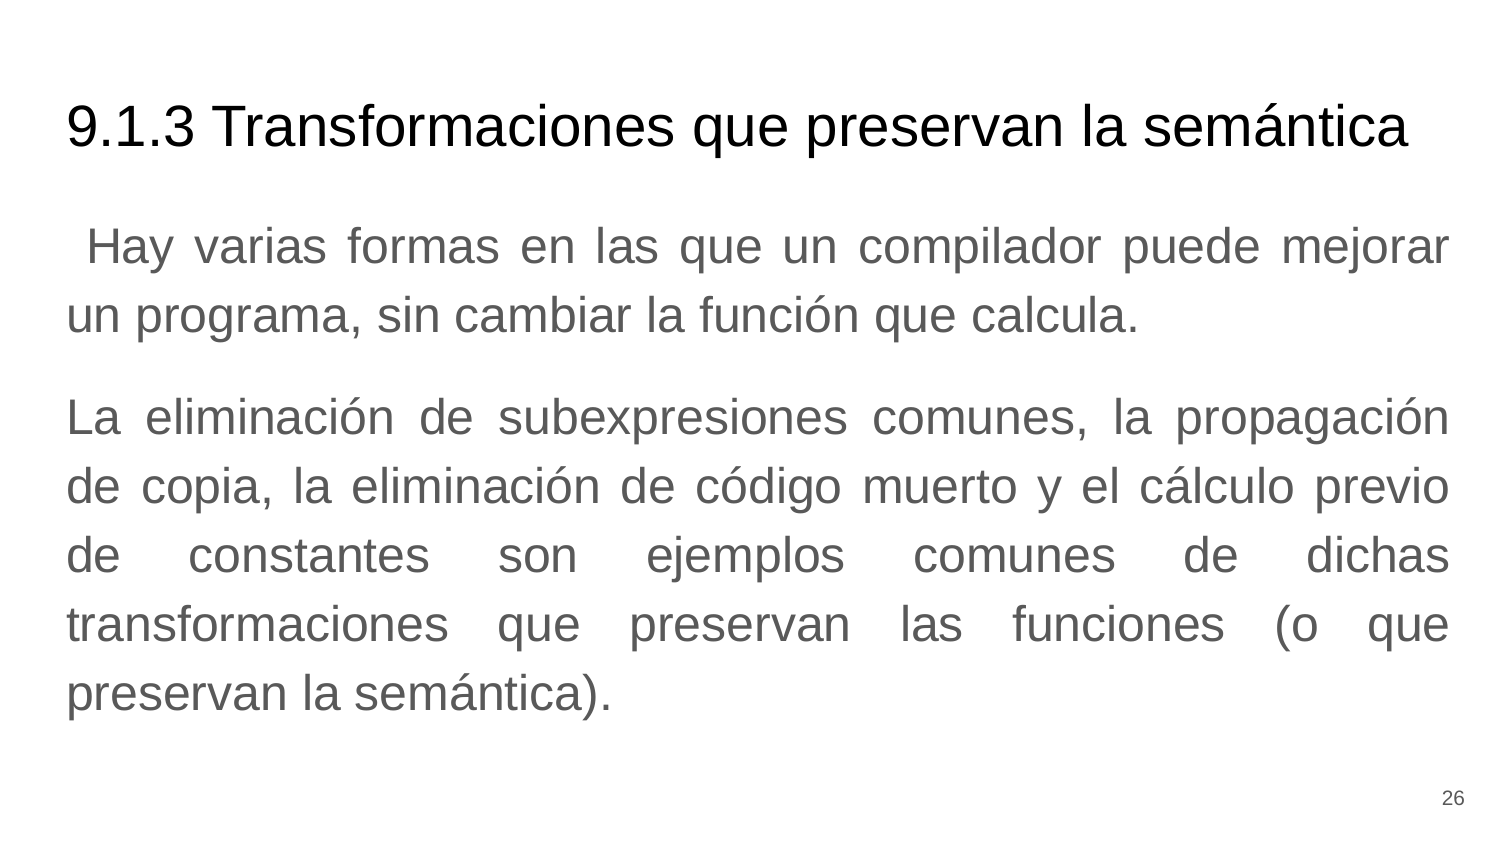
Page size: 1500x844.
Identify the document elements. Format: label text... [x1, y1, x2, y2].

slide_number <number> [1389, 764, 1480, 830]
title 9.1.3 Transformaciones que preservan la semántica [51, 72, 1449, 167]
list Hay varias formas en las que un compilador puede mejorar un programa, sin cambiar la función que calcula. La eliminación de subexpresiones comunes, la propagación de copia, la eliminación de código muerto y el cálculo previo de constantes son ejemplos comunes de dichas transformaciones que preservan las funciones (o que preservan la semántica). [51, 189, 1467, 765]
